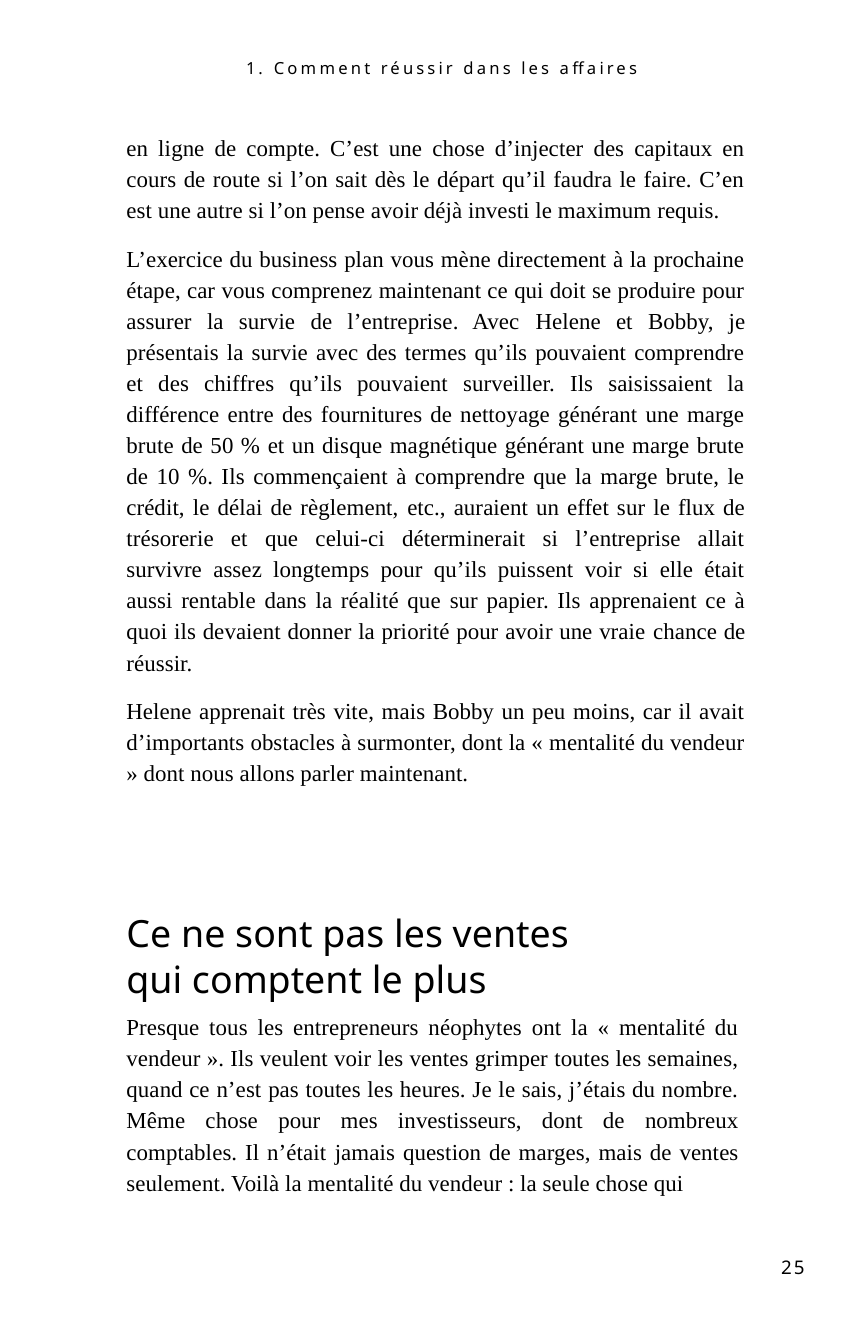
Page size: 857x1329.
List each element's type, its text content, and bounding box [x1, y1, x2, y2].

text_box en ligne de compte. C’est une chose d’injecter des capitaux en cours de route si l’on sait dès le départ qu’il faudra le faire. C’en est une autre si l’on pense avoir déjà investi le maximum requis. L’exercice du business plan vous mène directement à la prochaine étape, car vous comprenez maintenant ce qui doit se produire pour assurer la survie de l’entreprise. Avec Helene et Bobby, je présentais la survie avec des termes qu’ils pouvaient comprendre et des chiffres qu’ils pouvaient surveiller. Ils saisissaient la différence entre des fournitures de nettoyage générant une marge brute de 50 % et un disque magnétique générant une marge brute de 10 %. Ils commençaient à comprendre que la marge brute, le crédit, le délai de règlement, etc., auraient un effet sur le flux de trésorerie et que celui-ci déterminerait si l’entreprise allait survivre assez longtemps pour qu’ils puissent voir si elle était aussi rentable dans la réalité que sur papier. Ils apprenaient ce à quoi ils devaient donner la priorité pour avoir une vraie chance de réussir. Helene apprenait très vite, mais Bobby un peu moins, car il avait d’importants obstacles à surmonter, dont la « mentalité du vendeur » dont nous allons parler maintenant. [126, 130, 746, 814]
text_box 25 [781, 1256, 813, 1277]
text_box Ce ne sont pas les ventes qui comptent le plus Presque tous les entrepreneurs néophytes ont la « mentalité du vendeur ». Ils veulent voir les ventes grimper toutes les semaines, quand ce n’est pas toutes les heures. Je le sais, j’étais du nombre. Même chose pour mes investisseurs, dont de nombreux comptables. Il n’était jamais question de marges, mais de ventes seulement. Voilà la mentalité du vendeur : la seule chose qui [126, 908, 746, 1220]
text_box 1. Comment réussir dans les affaires [246, 58, 625, 79]
